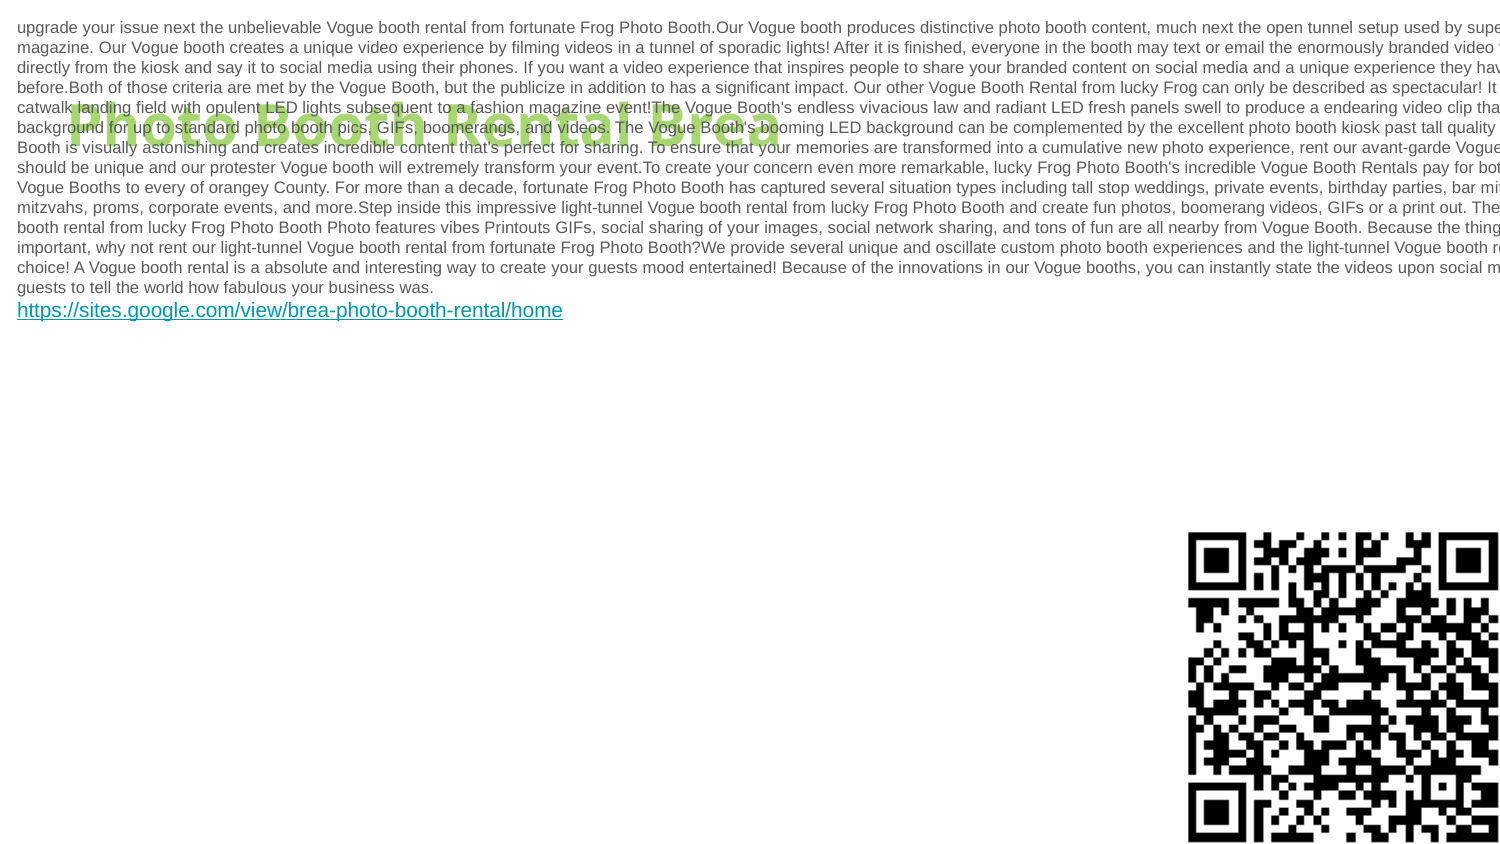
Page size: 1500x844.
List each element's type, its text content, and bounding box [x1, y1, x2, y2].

picture [1187, 531, 1500, 844]
text_box upgrade your issue next the unbelievable Vogue booth rental from fortunate Frog Photo Booth.Our Vogue booth produces distinctive photo booth content, much next the open tunnel setup used by supermodels in Vogue magazine. Our Vogue booth creates a unique video experience by filming videos in a tunnel of sporadic lights! After it is finished, everyone in the booth may text or email the enormously branded video to themselves directly from the kiosk and say it to social media using their phones. If you want a video experience that inspires people to share your branded content on social media and a unique experience they haven't had before.Both of those criteria are met by the Vogue Booth, but the publicize in addition to has a significant impact. Our other Vogue Booth Rental from lucky Frog can only be described as spectacular! It resembles a private catwalk landing field with opulent LED lights subsequent to a fashion magazine event!The Vogue Booth's endless vivacious law and radiant LED fresh panels swell to produce a endearing video clip that makes the ideal background for up to standard photo booth pics, GIFs, boomerangs, and videos. The Vogue Booth's booming LED background can be complemented by the excellent photo booth kiosk past tall quality lighting.The Vogue Booth is visually astonishing and creates incredible content that's perfect for sharing. To ensure that your memories are transformed into a cumulative new photo experience, rent our avant-garde Vogue booth. Your party should be unique and our protester Vogue booth will extremely transform your event.To create your concern even more remarkable, lucky Frog Photo Booth's incredible Vogue Booth Rentals pay for both video booths and Vogue Booths to every of orangey County. For more than a decade, fortunate Frog Photo Booth has captured several situation types including tall stop weddings, private events, birthday parties, bar mitzvahs, bat mitzvahs, proms, corporate events, and more.Step inside this impressive light-tunnel Vogue booth rental from lucky Frog Photo Booth and create fun photos, boomerang videos, GIFs or a print out. The light-tunnel Vogue booth rental from lucky Frog Photo Booth Photo features vibes Printouts GIFs, social sharing of your images, social network sharing, and tons of fun are all nearby from Vogue Booth. Because the thing is for that reason important, why not rent our light-tunnel Vogue booth rental from fortunate Frog Photo Booth?We provide several unique and oscillate custom photo booth experiences and the light-tunnel Vogue booth rental is a absolute choice! A Vogue booth rental is a absolute and interesting way to create your guests mood entertained! Because of the innovations in our Vogue booths, you can instantly state the videos upon social media, allowing your guests to tell the world how fabulous your business was. https://sites.google.com/view/brea-photo-booth-rental/home [2, 2, 1500, 844]
